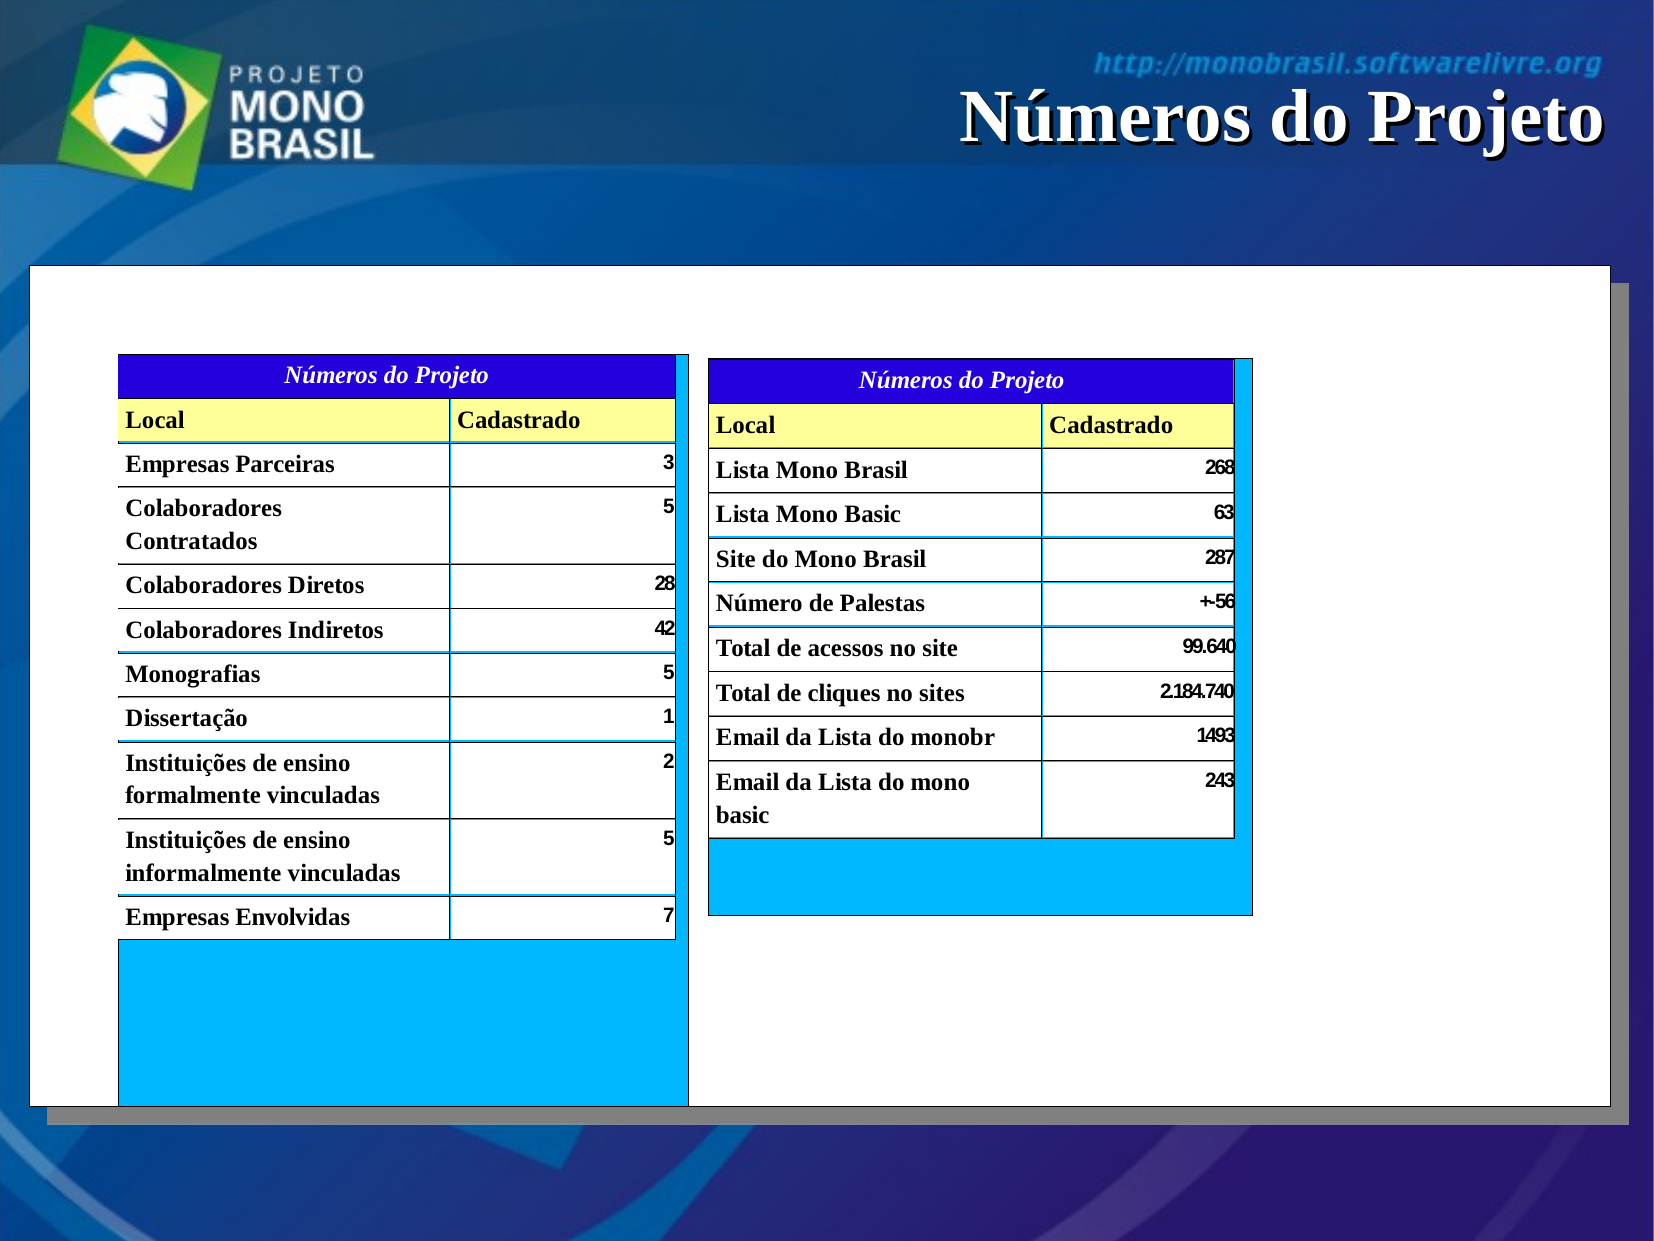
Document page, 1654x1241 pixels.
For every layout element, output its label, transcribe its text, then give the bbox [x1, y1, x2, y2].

text_box [29, 265, 1611, 1107]
picture [0, 0, 1654, 1241]
title Números do Projeto [222, 43, 1606, 191]
chart [118, 354, 689, 1107]
chart [708, 358, 1253, 916]
